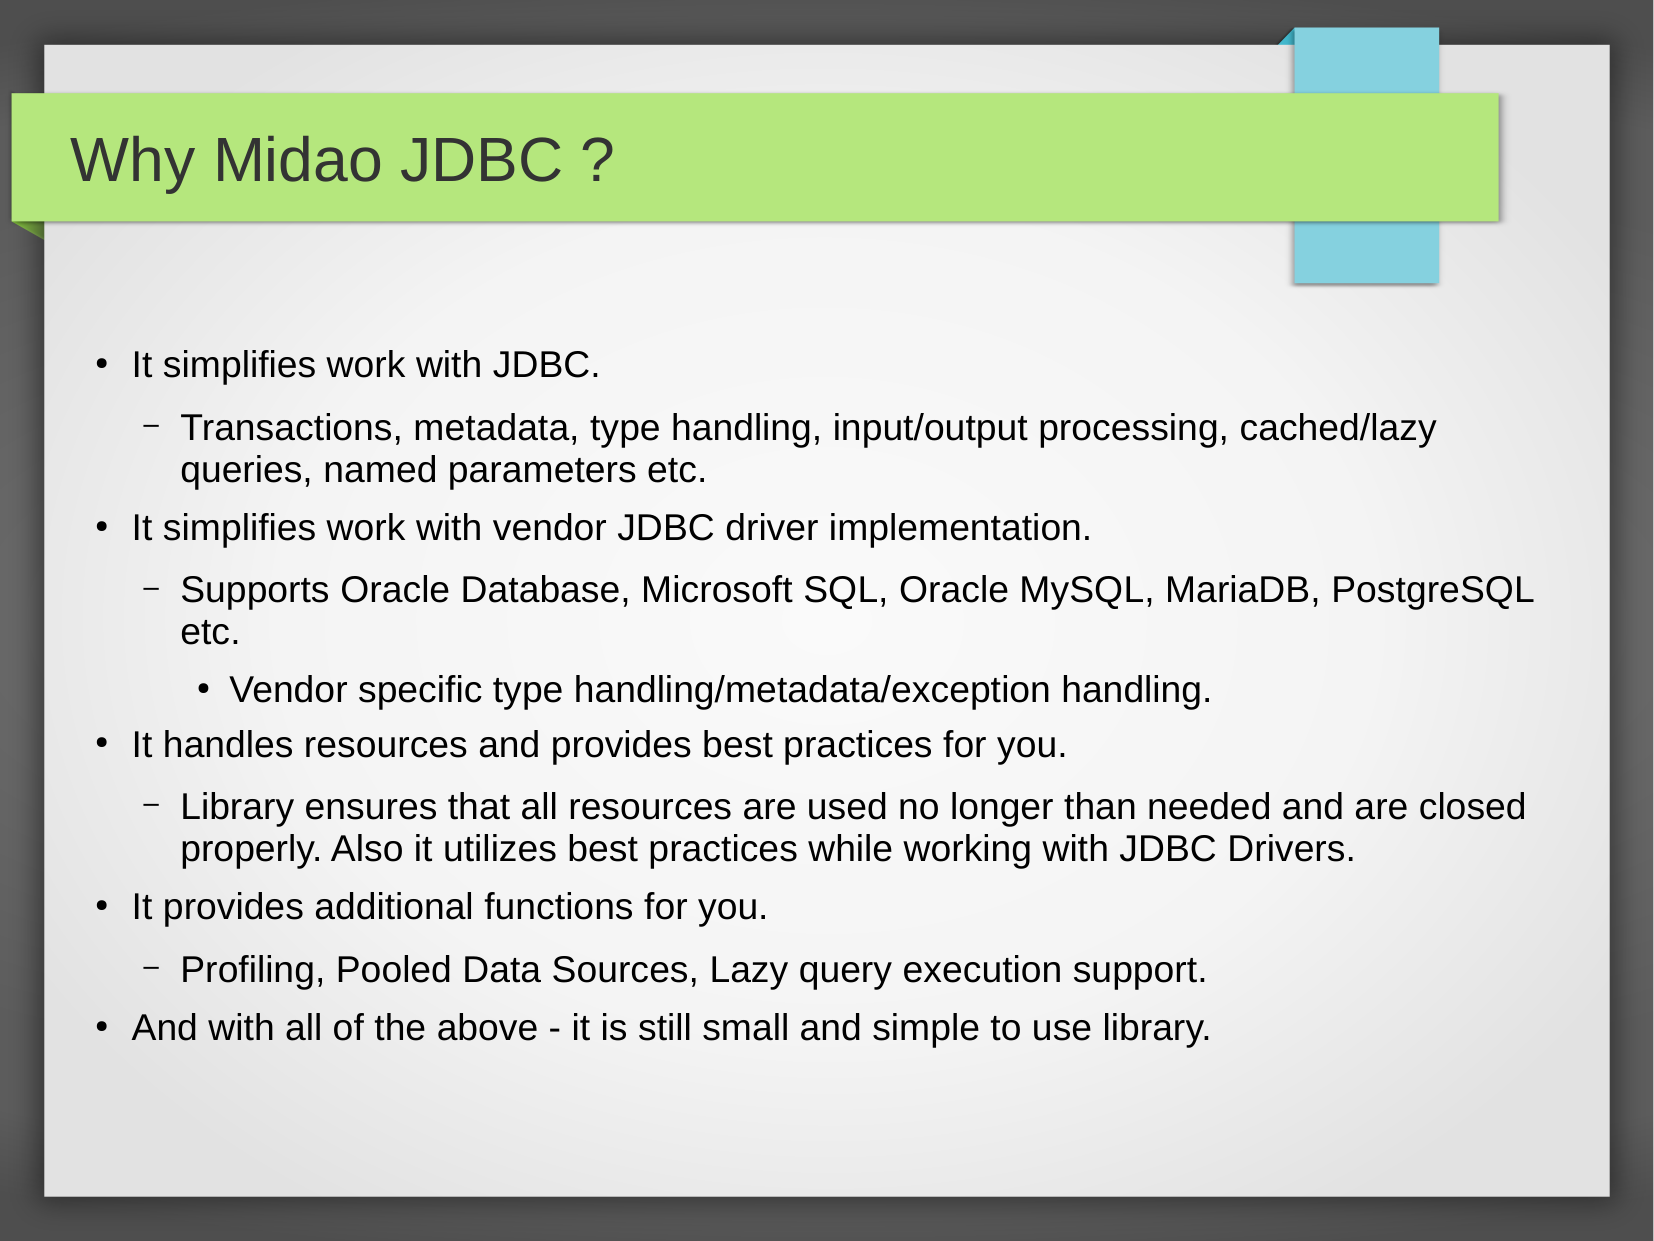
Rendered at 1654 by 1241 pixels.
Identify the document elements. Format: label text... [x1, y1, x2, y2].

picture [0, 0, 1654, 1241]
list It simplifies work with JDBC. Transactions, metadata, type handling, input/output processing, cached/lazy queries, named parameters etc. It simplifies work with vendor JDBC driver implementation. Supports Oracle Database, Microsoft SQL, Oracle MySQL, MariaDB, PostgreSQL etc. Vendor specific type handling/metadata/exception handling. It handles resources and provides best practices for you. Library ensures that all resources are used no longer than needed and are closed properly. Also it utilizes best practices while working with JDBC Drivers. It provides additional functions for you. Profiling, Pooled Data Sources, Lazy query execution support. And with all of the above - it is still small and simple to use library. [82, 343, 1538, 1063]
title Why Midao JDBC ? [70, 106, 1229, 213]
